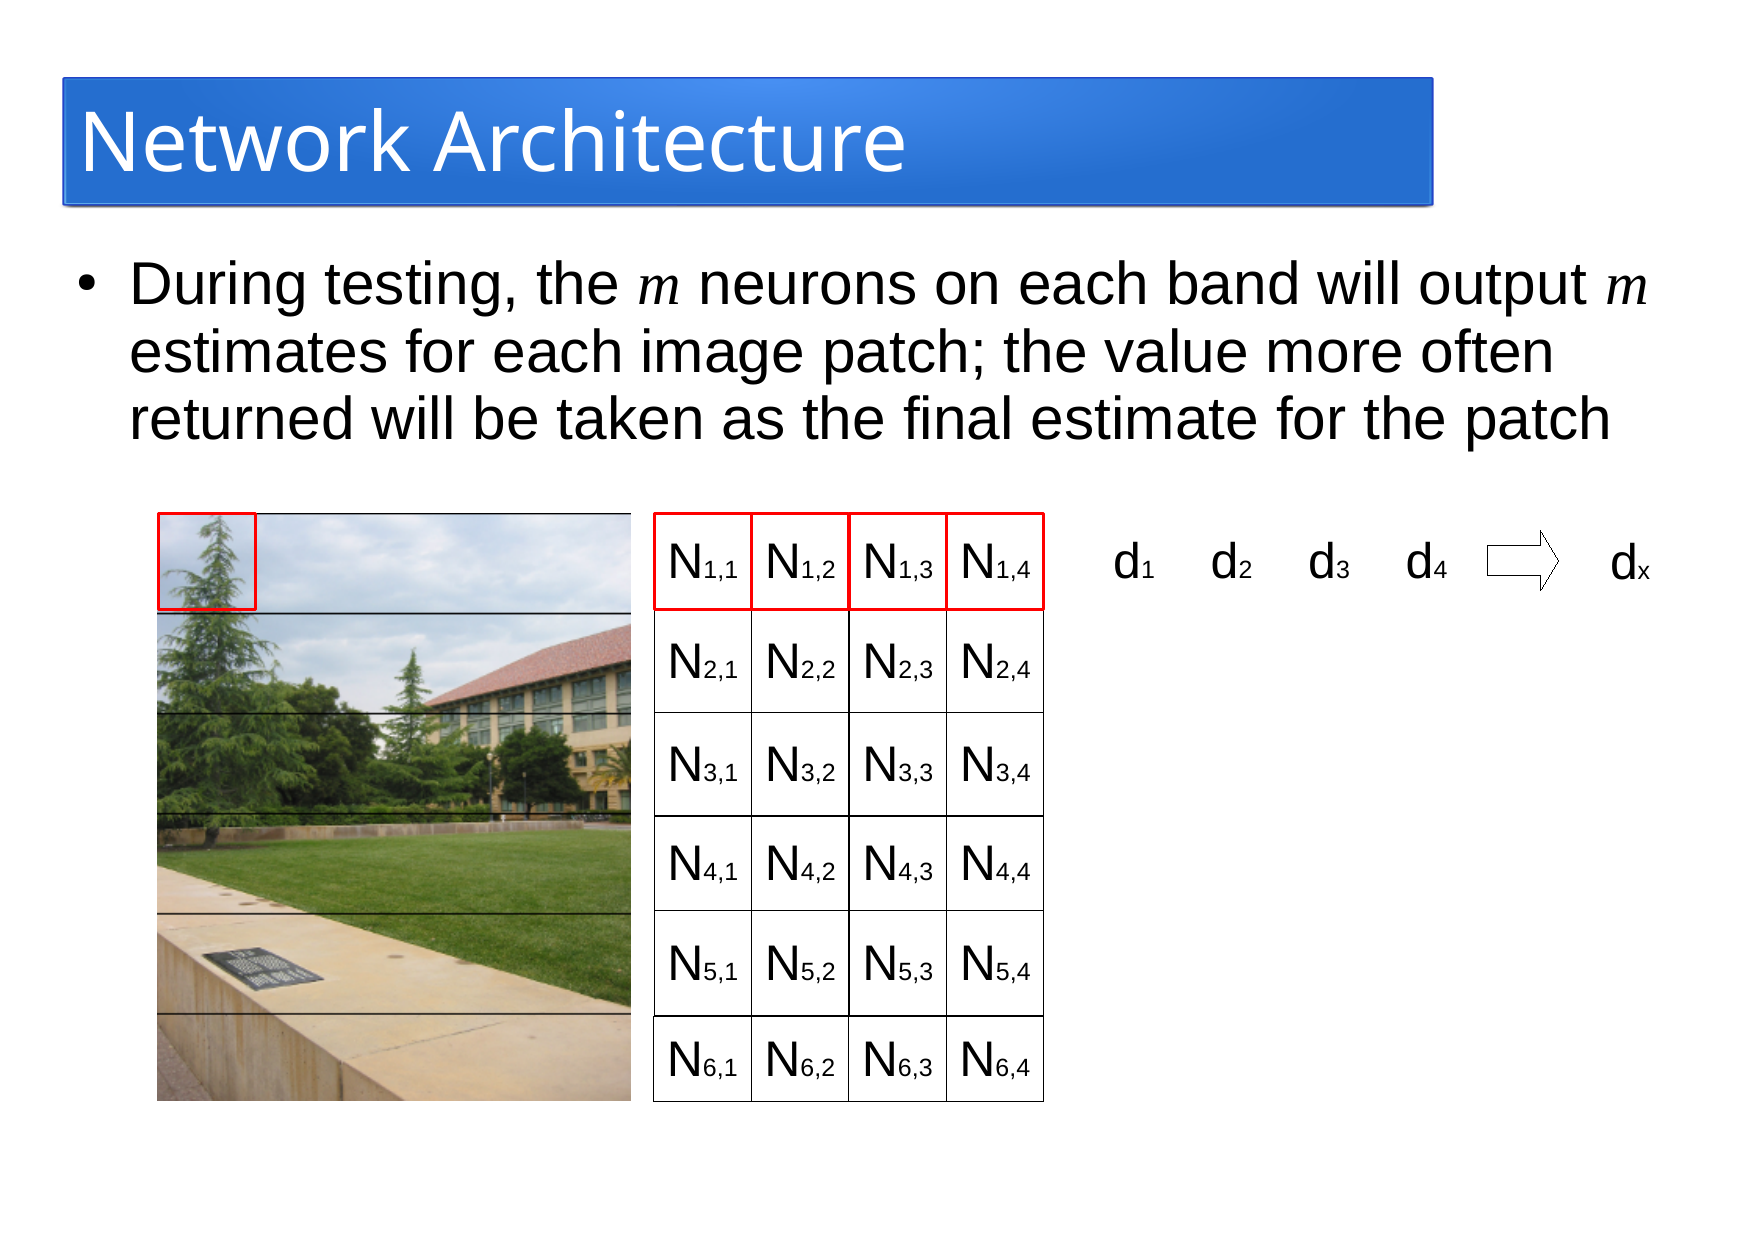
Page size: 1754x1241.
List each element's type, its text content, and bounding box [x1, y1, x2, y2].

picture [58, 77, 1439, 209]
text_box N2,4 [946, 610, 1044, 712]
text_box N5,3 [849, 911, 946, 1016]
text_box N6,1 [653, 1016, 751, 1102]
text_box N1,3 [849, 513, 946, 610]
text_box N3,2 [751, 712, 849, 817]
text_box N3,3 [849, 712, 946, 817]
text_box N5,4 [946, 911, 1044, 1016]
text_box d4 [1377, 513, 1476, 610]
text_box N3,4 [946, 712, 1044, 817]
text_box N2,1 [654, 610, 752, 713]
text_box d1 [1085, 513, 1182, 610]
text_box d3 [1281, 513, 1377, 610]
text_box N6,4 [946, 1016, 1044, 1102]
text_box N1,4 [946, 513, 1044, 610]
text_box N4,4 [946, 817, 1044, 911]
text_box d2 [1182, 513, 1281, 610]
text_box N5,1 [654, 911, 751, 1016]
text_box N3,1 [654, 713, 751, 817]
text_box dx [1581, 513, 1679, 610]
text_box N4,1 [654, 817, 751, 911]
text_box N1,1 [654, 513, 751, 610]
text_box N6,3 [848, 1016, 946, 1102]
text_box N2,2 [752, 610, 849, 712]
text_box N6,2 [751, 1016, 848, 1102]
picture [157, 513, 631, 1101]
text_box N5,2 [751, 911, 849, 1016]
list During testing, the m neurons on each band will output m estimates for each image patch; the value more often returned will be taken as the final estimate for the patch [58, 249, 1696, 496]
text_box N4,3 [849, 817, 946, 911]
picture [160, 515, 254, 608]
text_box N1,2 [751, 513, 849, 610]
text_box N4,2 [751, 817, 849, 911]
title Network Architecture [78, 80, 1429, 198]
text_box N2,3 [849, 610, 946, 712]
